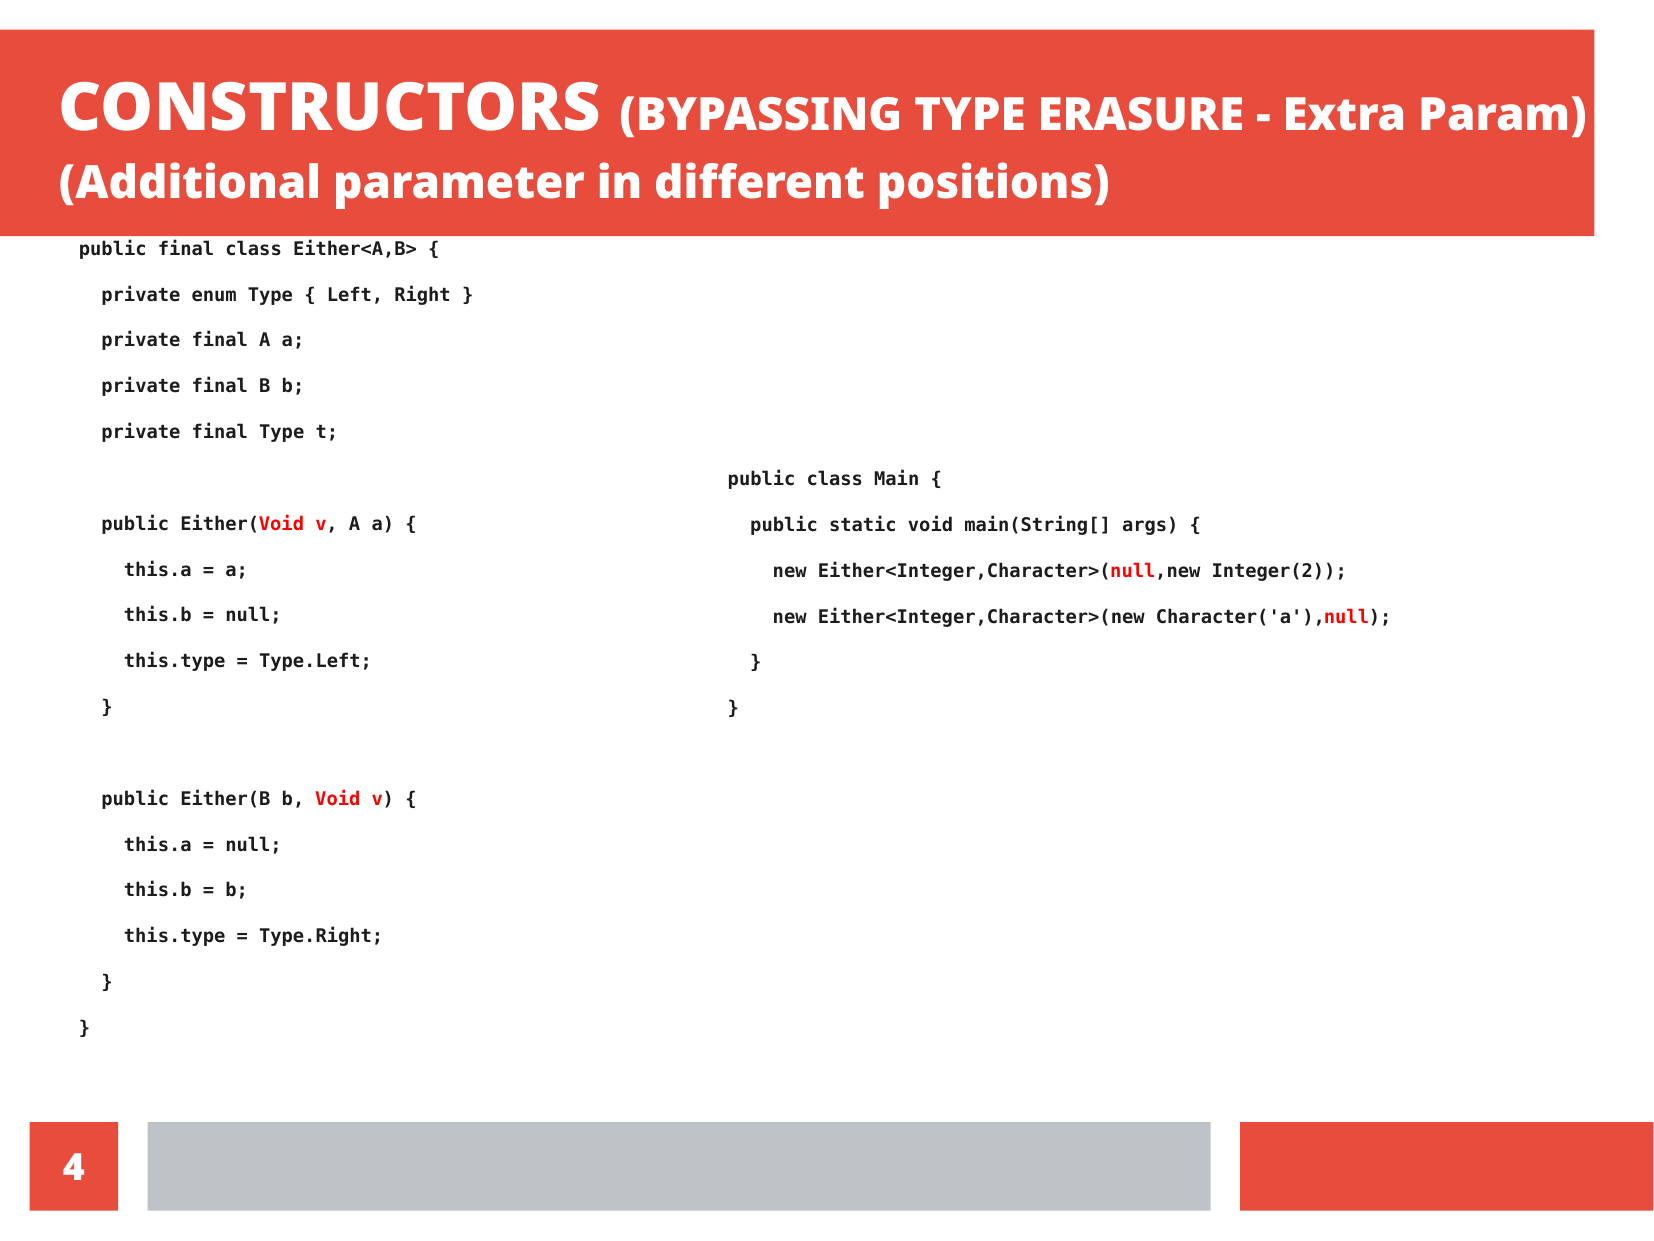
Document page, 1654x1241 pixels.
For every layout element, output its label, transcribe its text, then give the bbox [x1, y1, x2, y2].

list public class Main { public static void main(String[] args) { new Either<Integer,Character>(null,new Integer(2)); new Either<Integer,Character>(new Character('a'),null); } } [727, 238, 1486, 1093]
list public final class Either<A,B> { private enum Type { Left, Right } private final A a; private final B b; private final Type t; public Either(Void v, A a) { this.a = a; this.b = null; this.type = Type.Left; } public Either(B b, Void v) { this.a = null; this.b = b; this.type = Type.Right; } } [78, 237, 717, 1091]
title CONSTRUCTORS (BYPASSING TYPE ERASURE - Extra Param) (Additional parameter in different positions) [59, 59, 1595, 207]
